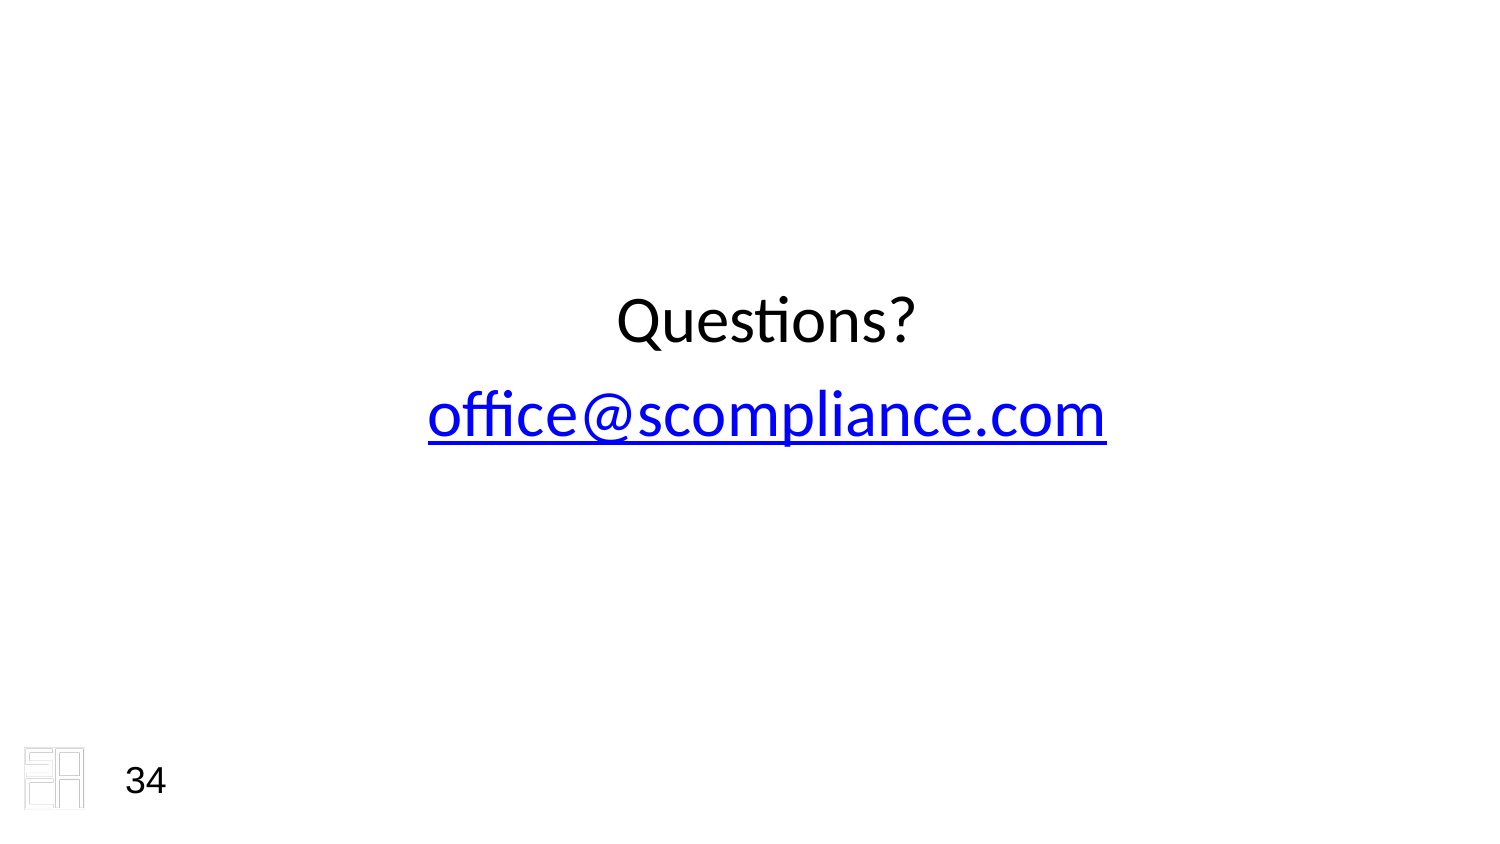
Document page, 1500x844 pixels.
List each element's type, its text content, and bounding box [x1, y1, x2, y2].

picture [23, 746, 86, 811]
text_box Questions? office@scompliance.com [88, 186, 1447, 620]
